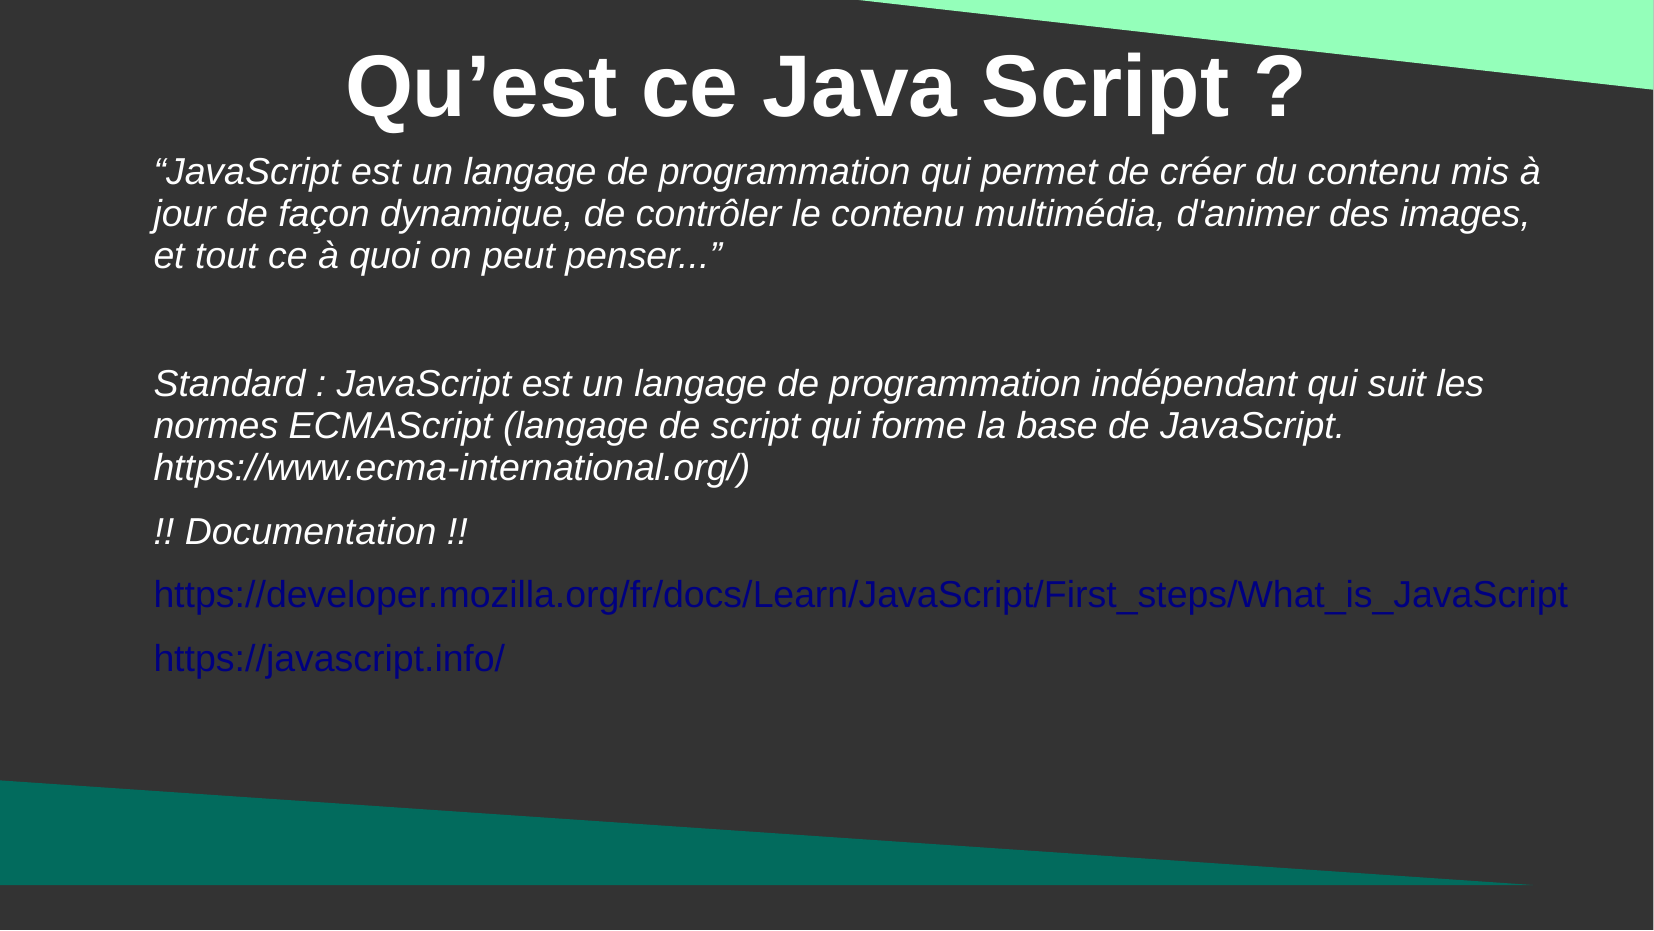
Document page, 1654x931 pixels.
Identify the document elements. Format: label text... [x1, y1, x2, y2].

text_box [858, 0, 1654, 90]
title Qu’est ce Java Script ? [82, 37, 1571, 150]
list “JavaScript est un langage de programmation qui permet de créer du contenu mis à jour de façon dynamique, de contrôler le contenu multimédia, d'animer des images, et tout ce à quoi on peut penser...” Standard : JavaScript est un langage de programmation indépendant qui suit les normes ECMAScript (langage de script qui forme la base de JavaScript. https://www.ecma-international.org/) !! Documentation !! https://developer.mozilla.org/fr/docs/Learn/JavaScript/First_steps/What_is_JavaScript https://javascript.info/ [82, 150, 1571, 691]
